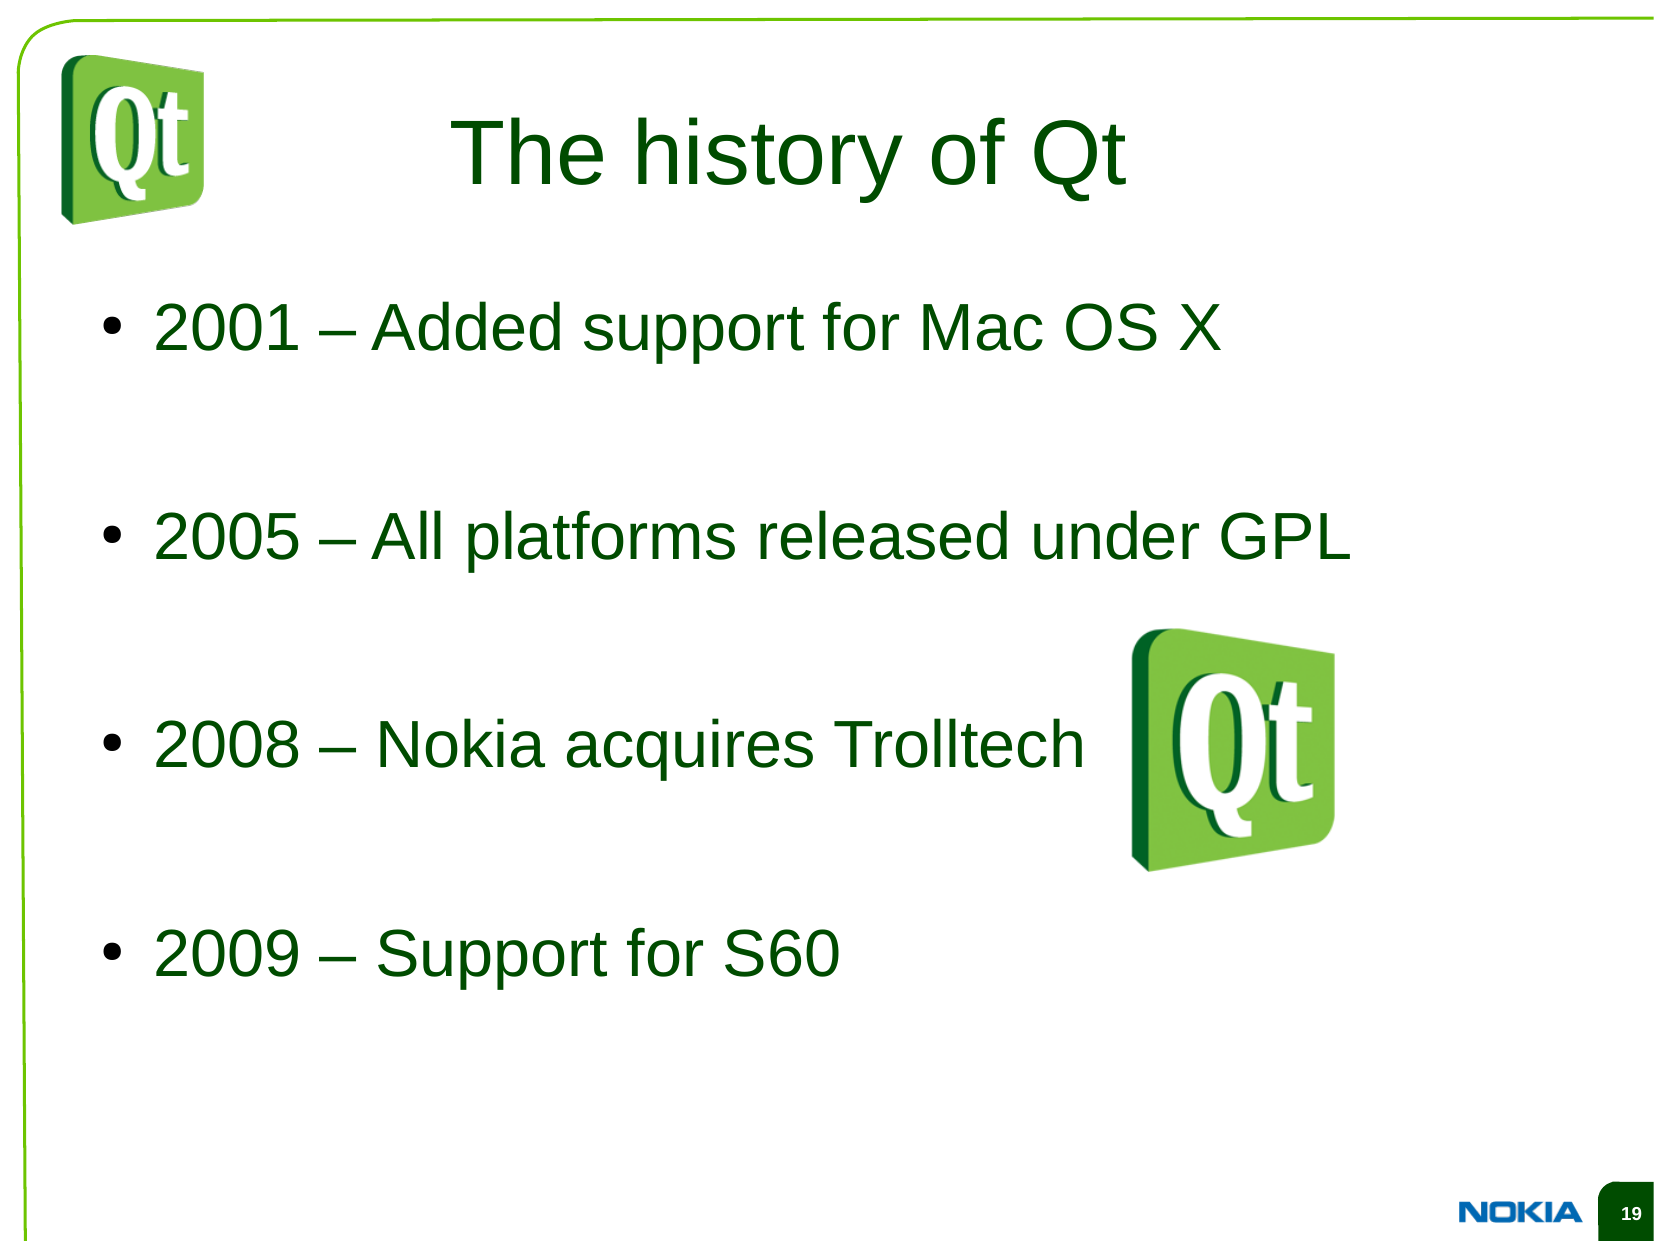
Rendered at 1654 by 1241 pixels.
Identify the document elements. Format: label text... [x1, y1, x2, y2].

list 2001 – Added support for Mac OS X 2005 – All platforms released under GPL 2008 – Nokia acquires Trolltech 2009 – Support for S60 [82, 290, 1571, 1094]
picture [1122, 620, 1418, 916]
title The history of Qt [251, 49, 1327, 257]
picture [61, 55, 204, 225]
picture [1459, 1201, 1583, 1223]
